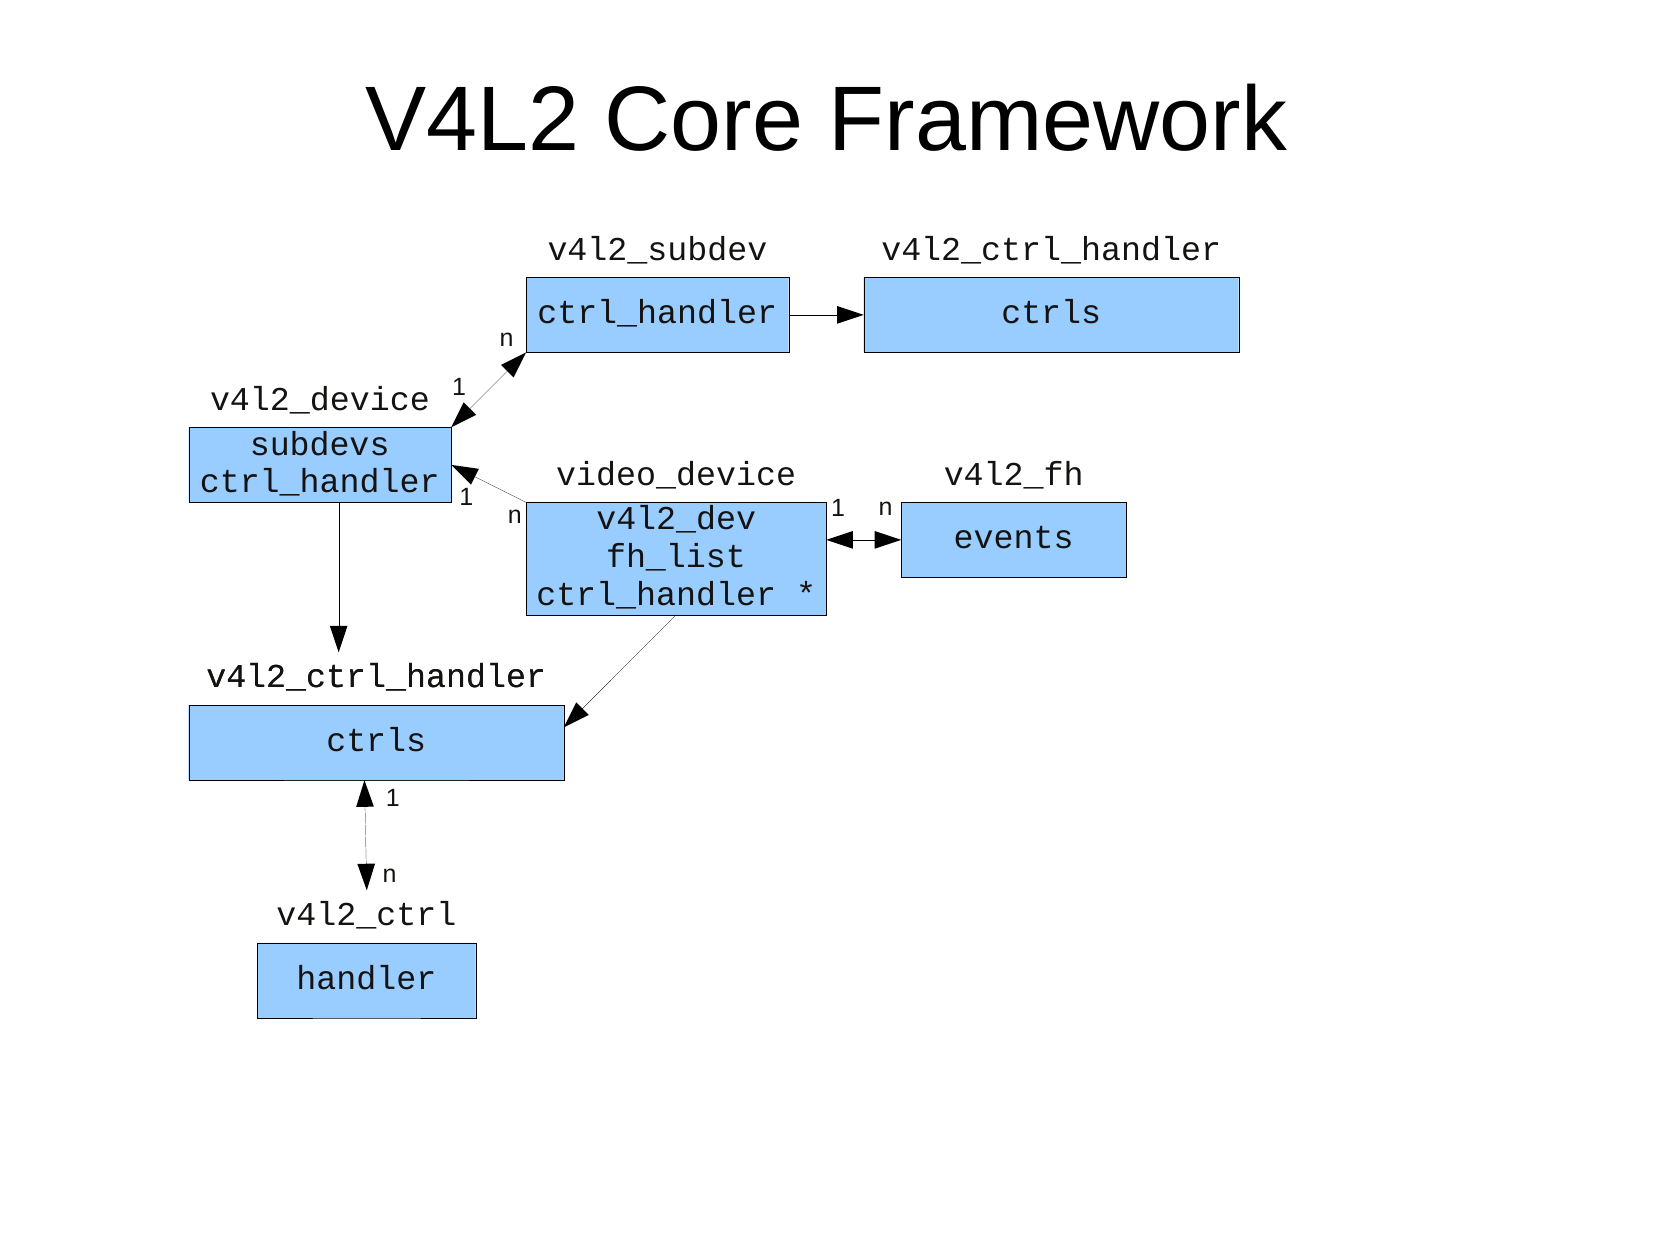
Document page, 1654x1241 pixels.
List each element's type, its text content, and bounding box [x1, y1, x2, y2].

title V4L2 Core Framework [82, 49, 1571, 188]
chart [82, 225, 1571, 1044]
